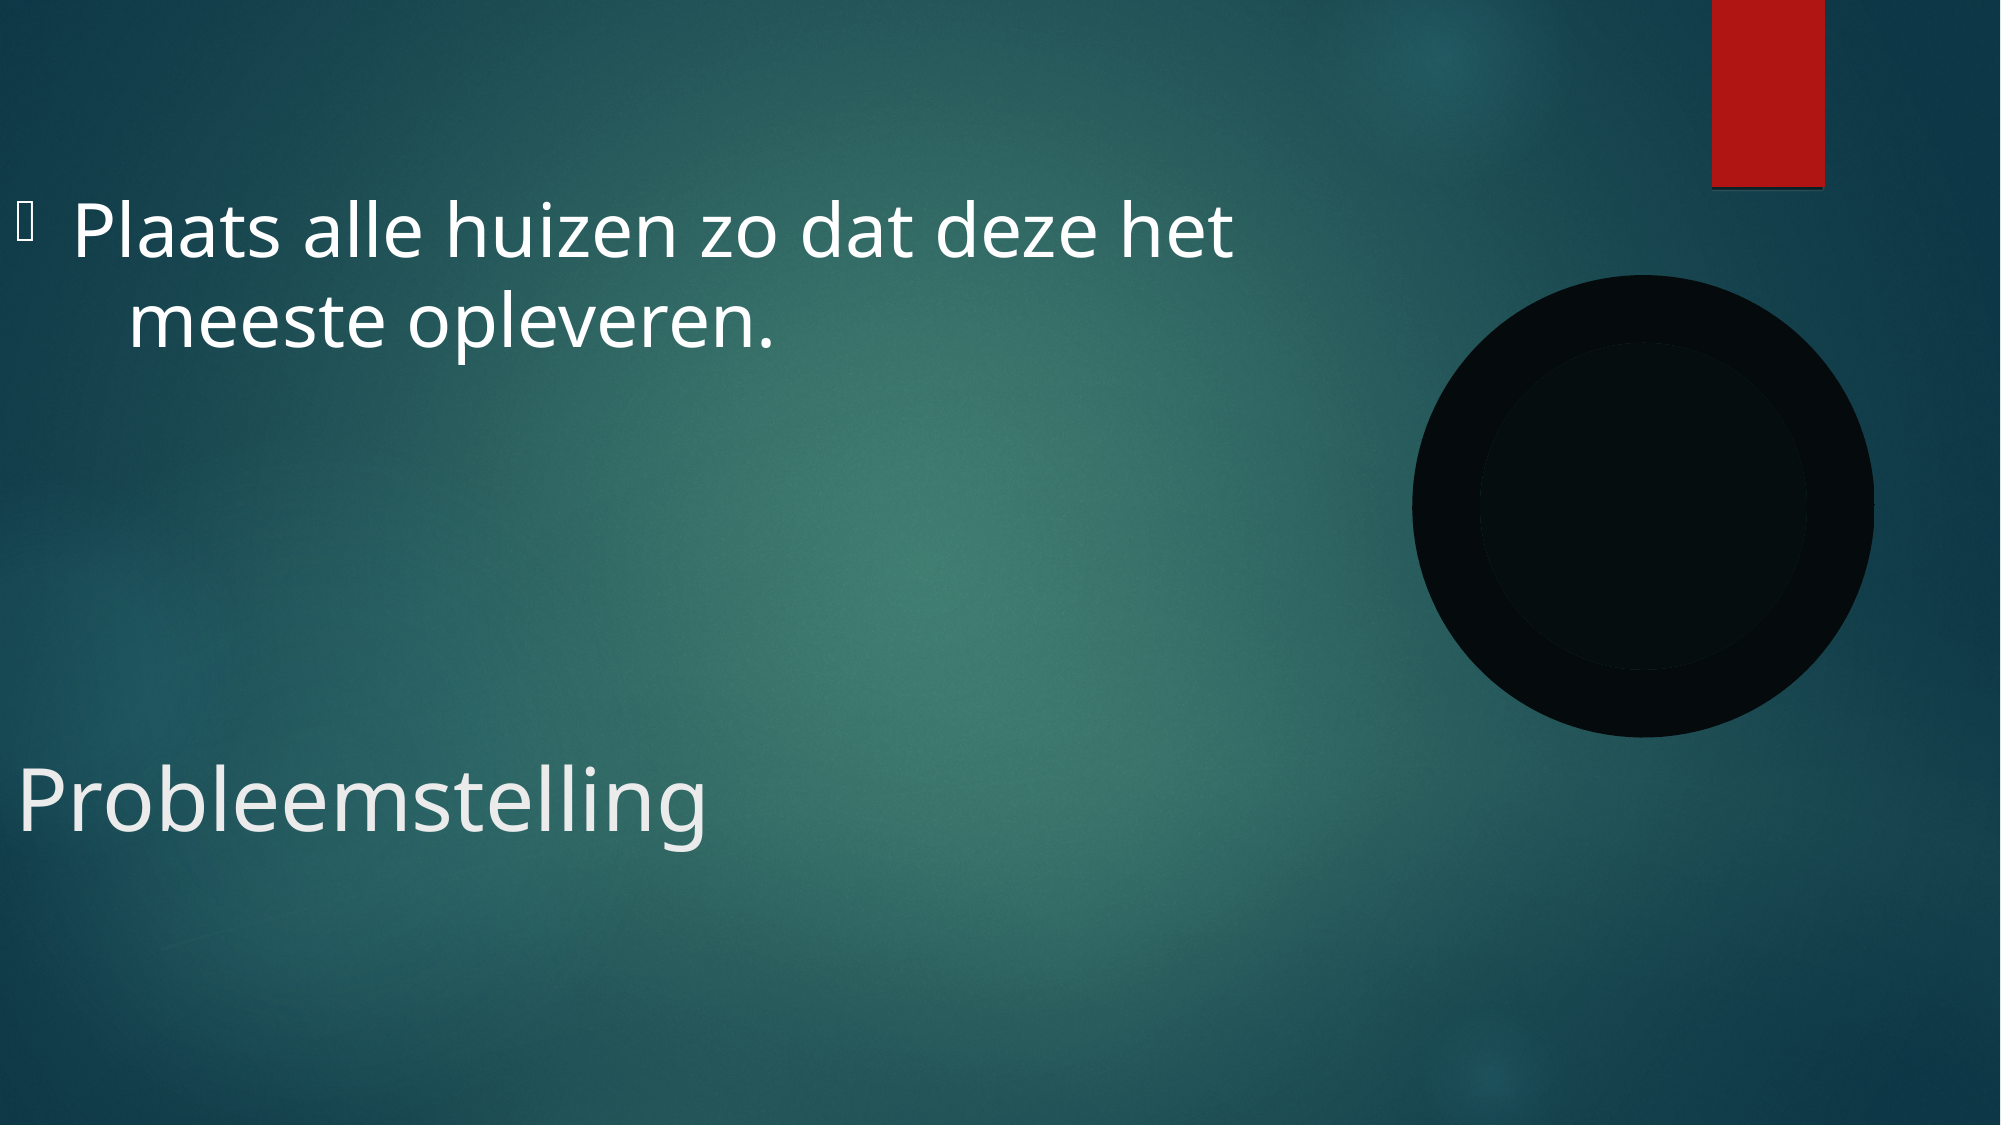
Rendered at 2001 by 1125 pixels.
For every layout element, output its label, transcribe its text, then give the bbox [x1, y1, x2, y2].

title Probleemstelling [0, 736, 1401, 984]
list Plaats alle huizen zo dat deze het meeste opleveren. [0, 112, 1401, 706]
